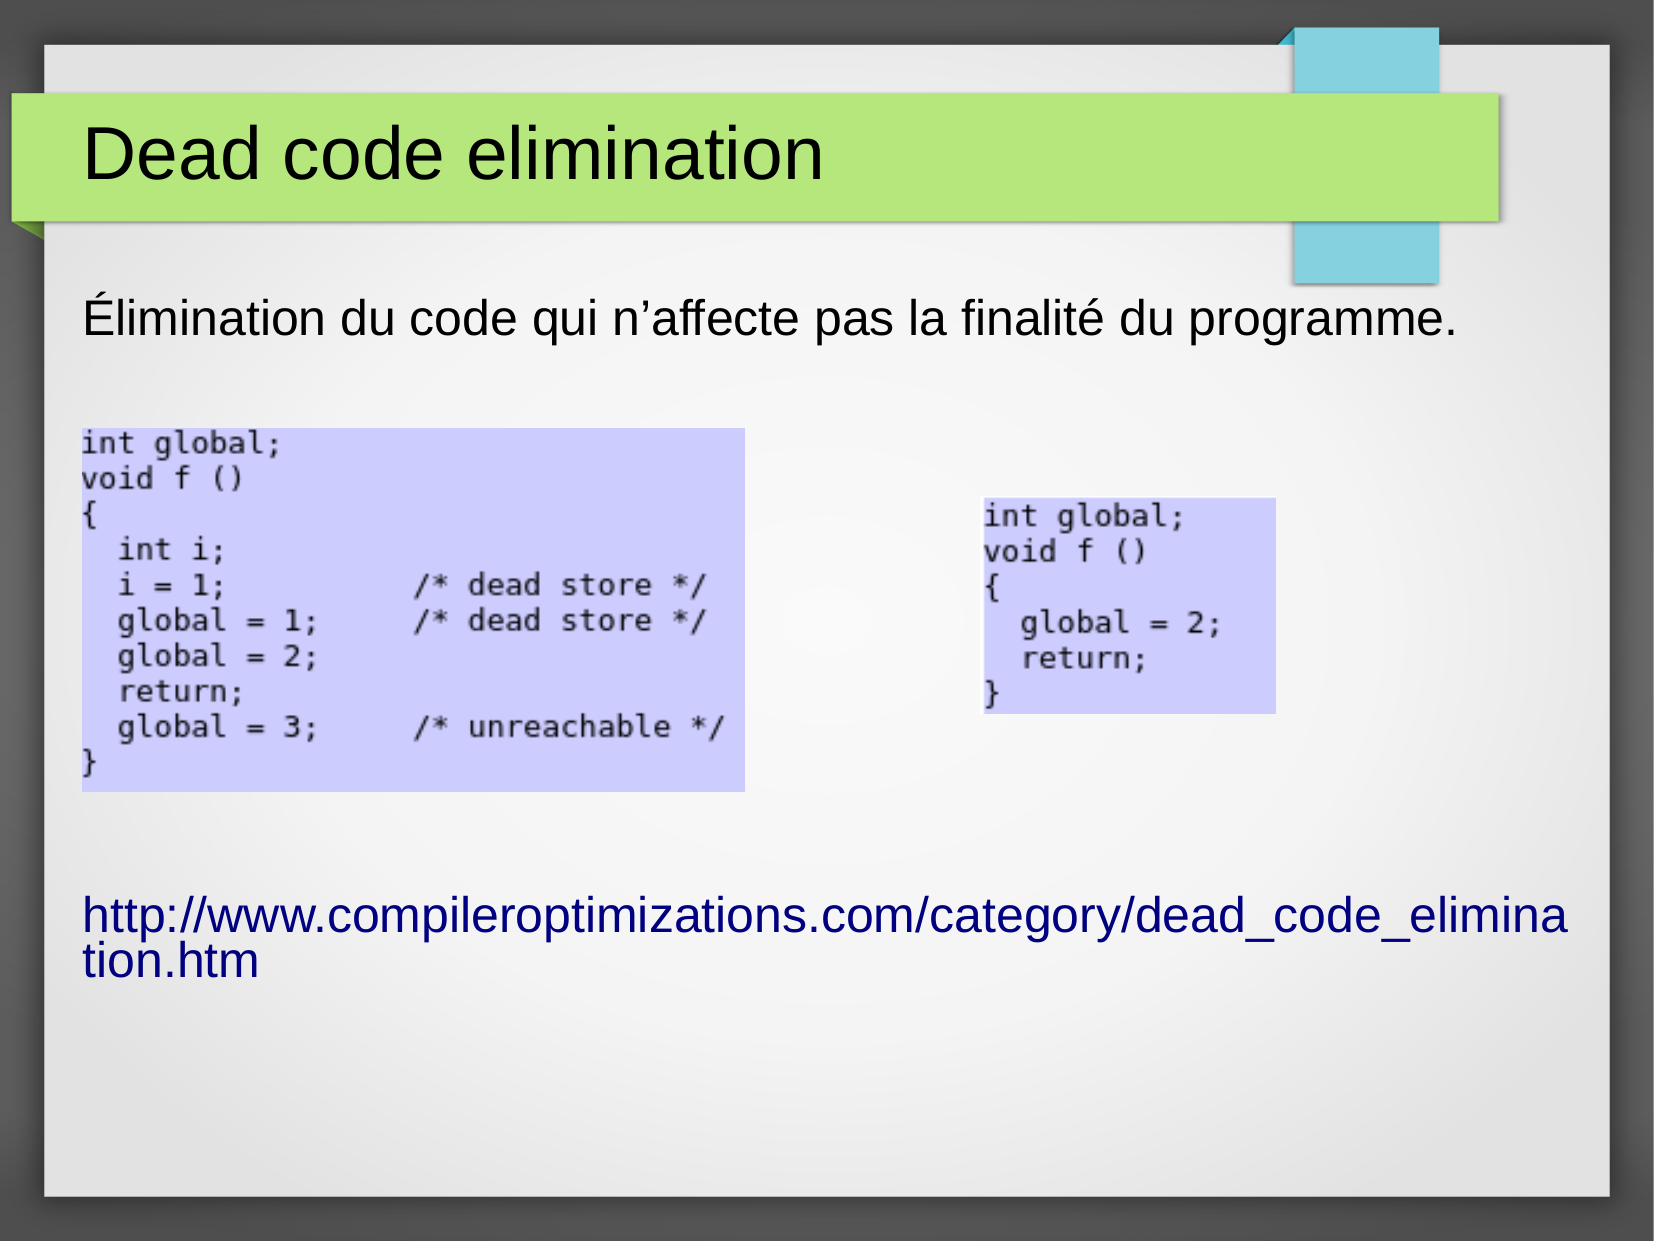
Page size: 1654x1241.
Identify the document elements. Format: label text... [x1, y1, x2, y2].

title Dead code elimination [82, 94, 1264, 213]
picture [0, 0, 1654, 1241]
list Élimination du code qui n’affecte pas la finalité du programme. http://www.compileroptimizations.com/category/dead_code_elimination.htm [82, 290, 1571, 1010]
